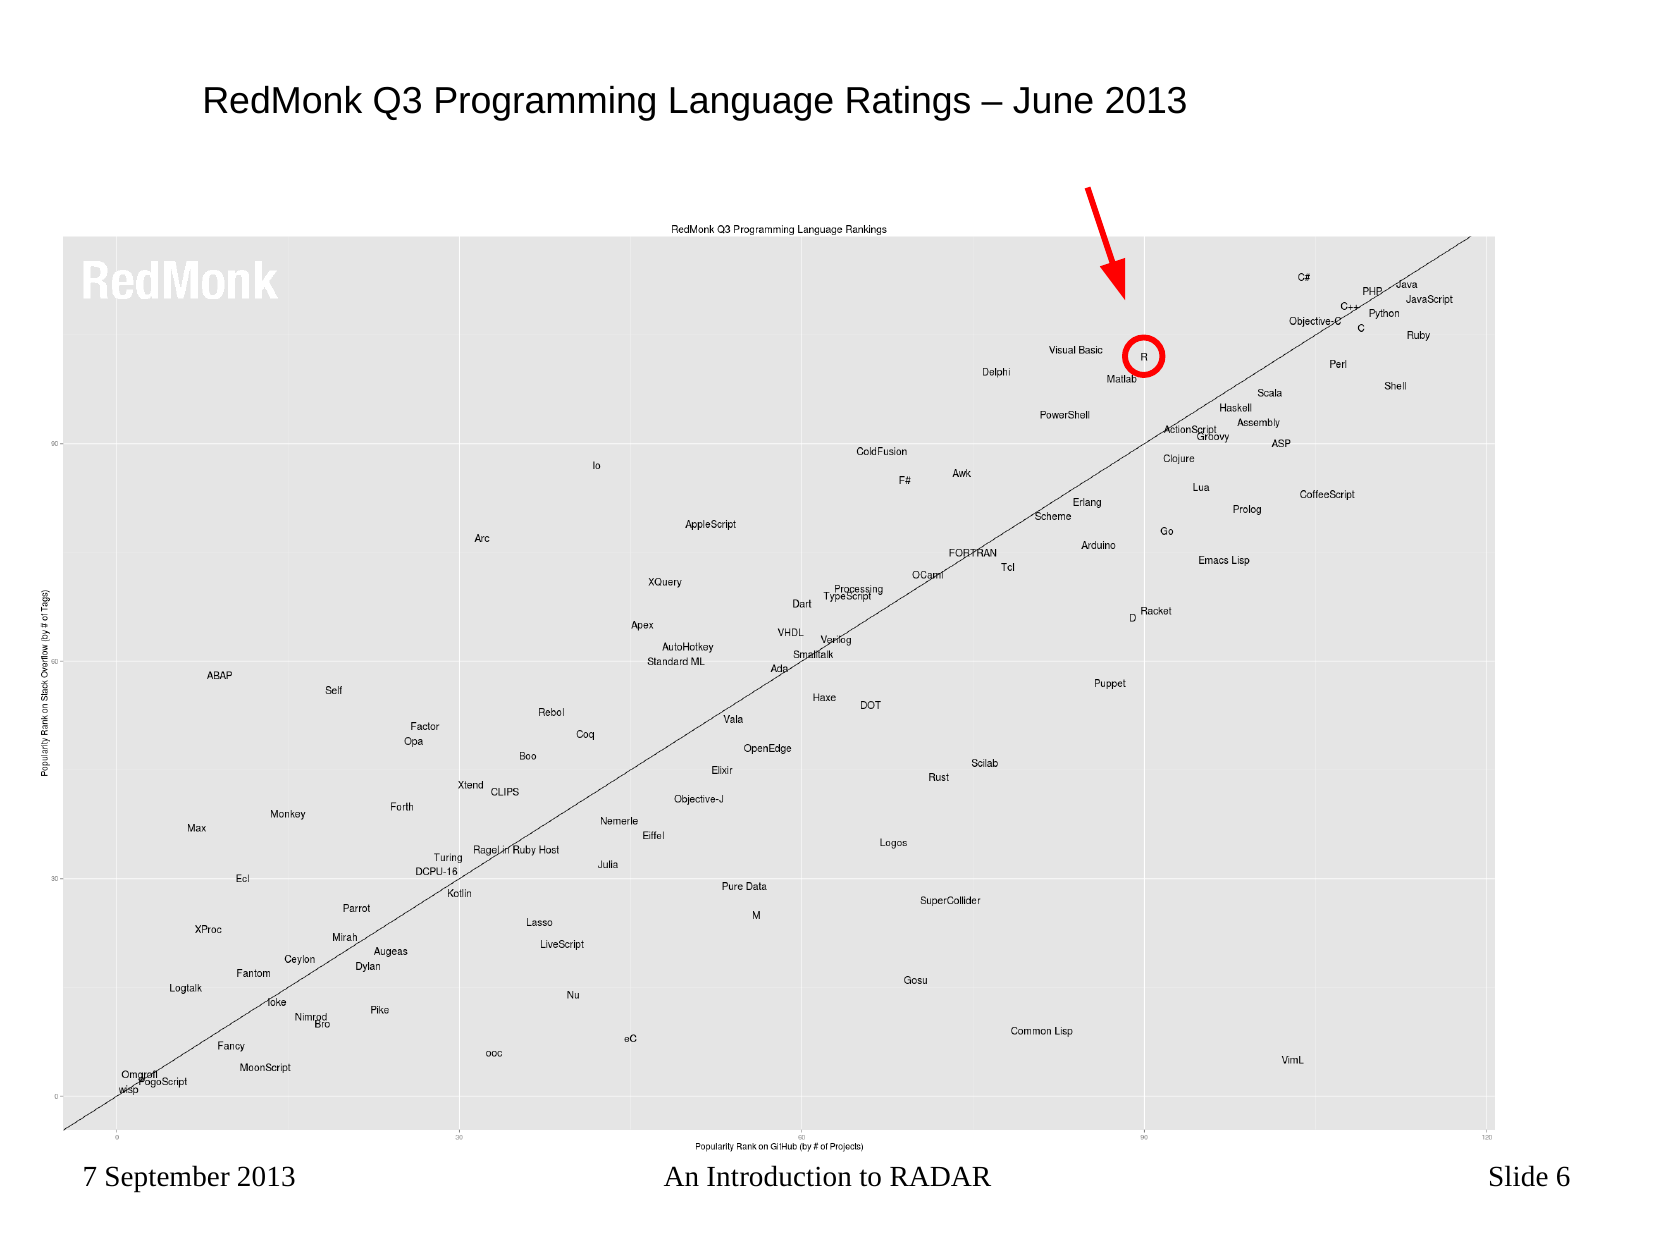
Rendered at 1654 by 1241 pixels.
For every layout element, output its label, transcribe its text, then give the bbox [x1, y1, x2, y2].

text_box RedMonk Q3 Programming Language Ratings – June 2013 [187, 75, 1276, 132]
picture [31, 208, 1508, 1159]
